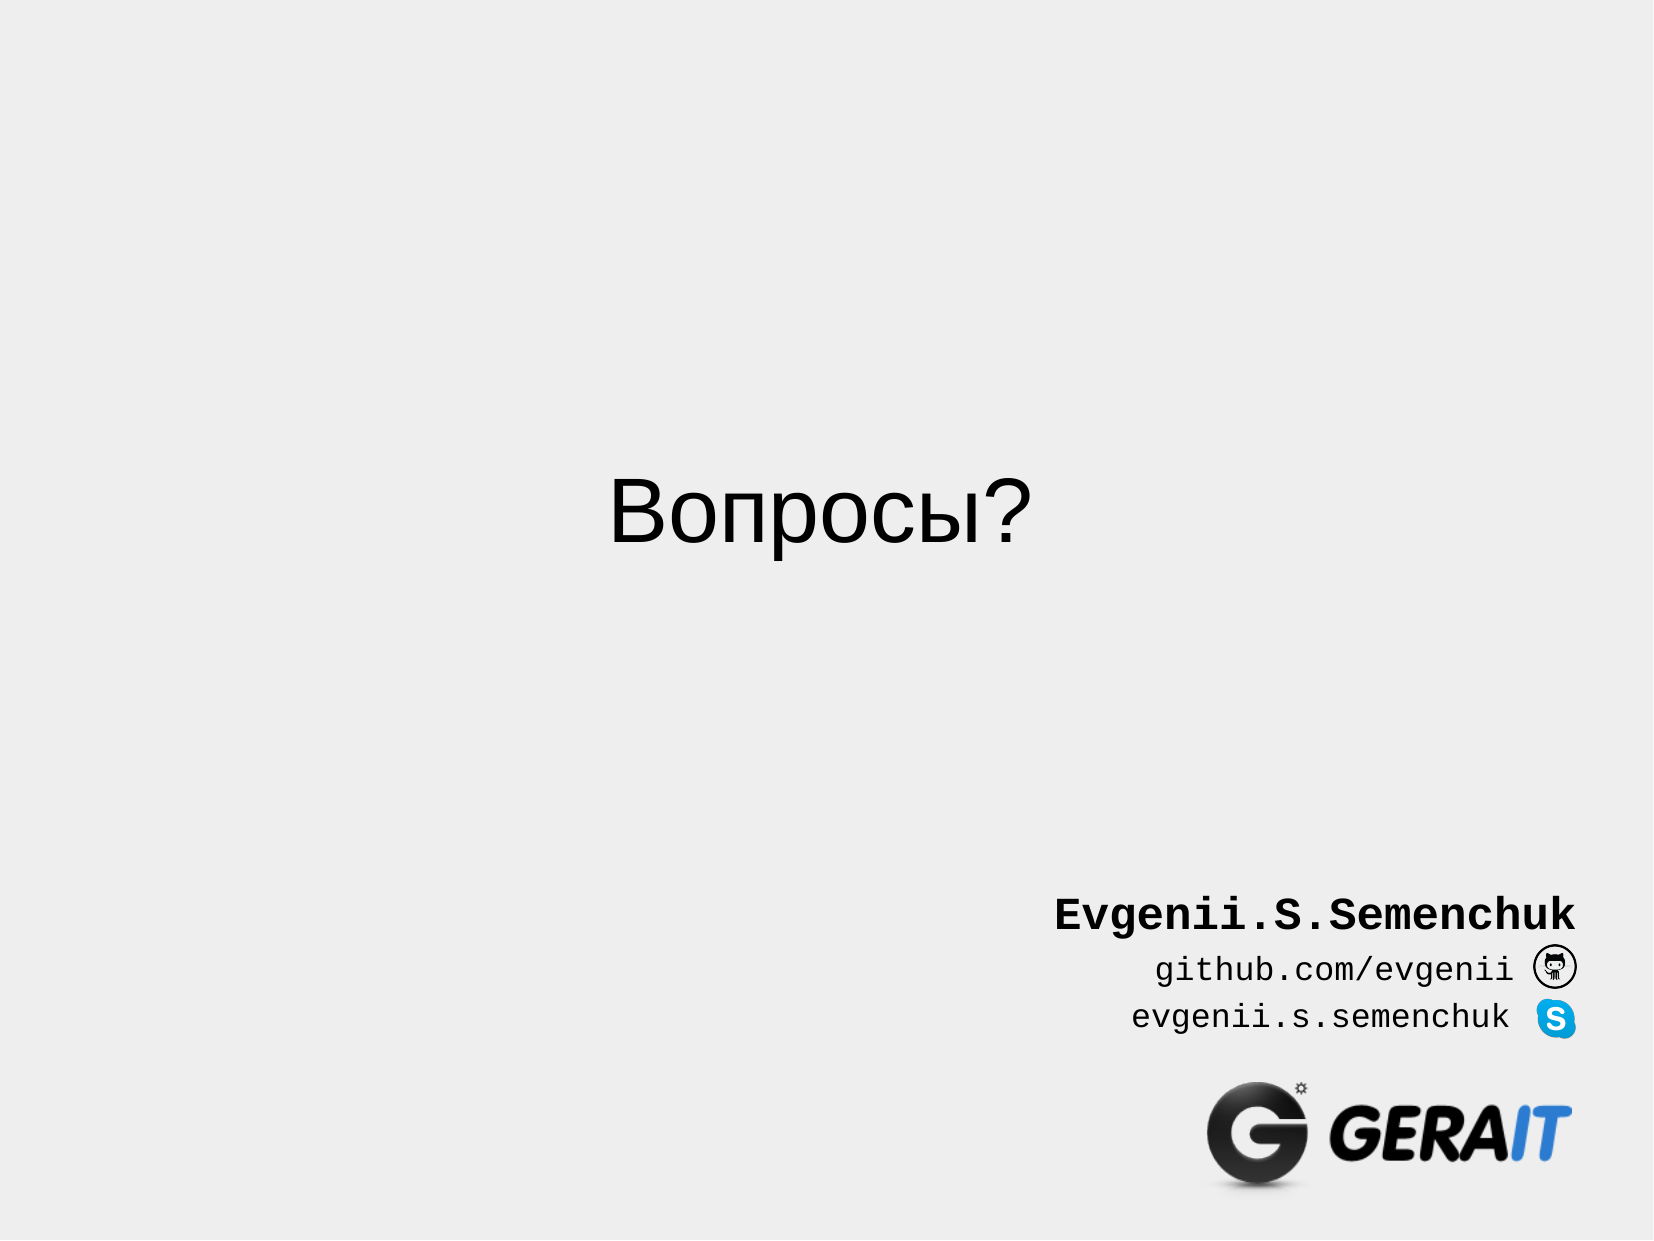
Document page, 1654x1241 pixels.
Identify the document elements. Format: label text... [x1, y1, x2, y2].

picture [1535, 997, 1577, 1040]
title Вопросы? [448, 437, 1193, 586]
picture [1533, 944, 1577, 989]
text_box evgenii.s.semenchuk [1116, 992, 1526, 1041]
text_box Evgenii.S.Semenchuk [1039, 884, 1595, 945]
picture [1198, 1082, 1572, 1205]
text_box github.com/evgenii [1139, 944, 1530, 993]
